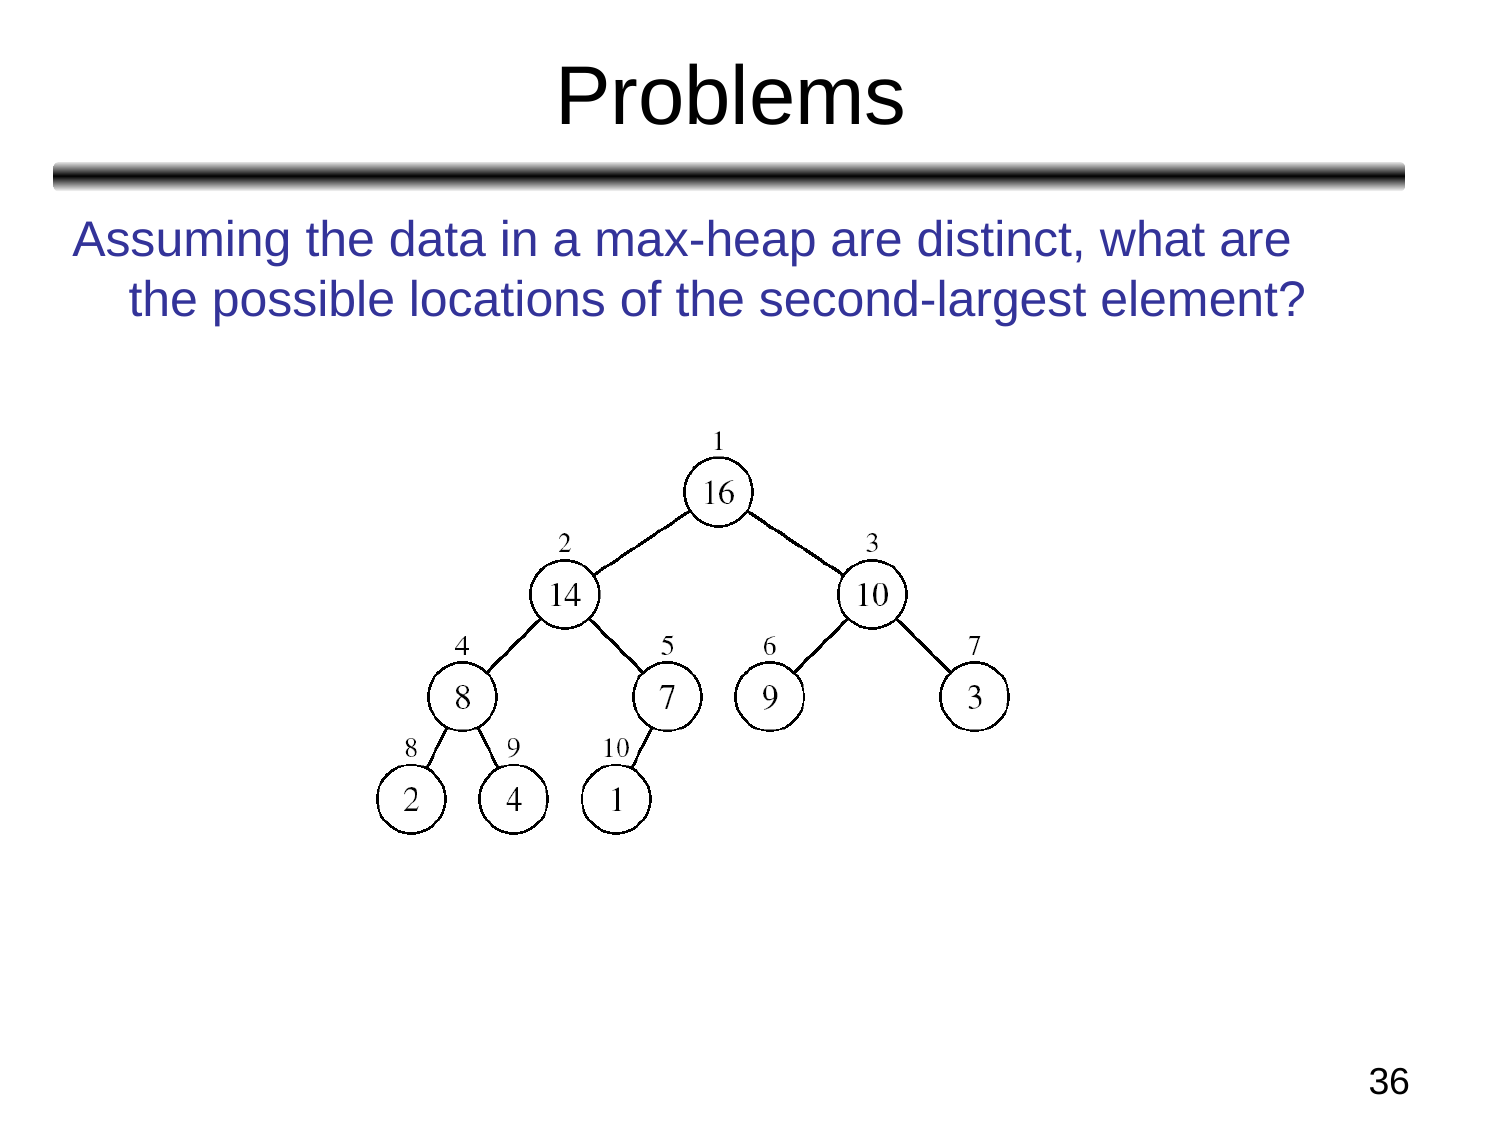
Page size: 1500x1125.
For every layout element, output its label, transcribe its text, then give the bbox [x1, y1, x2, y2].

title Problems [55, 16, 1406, 166]
chart [361, 420, 1025, 858]
list Assuming the data in a max-heap are distinct, what are the possible locations of the second-largest element? [57, 199, 1374, 1032]
